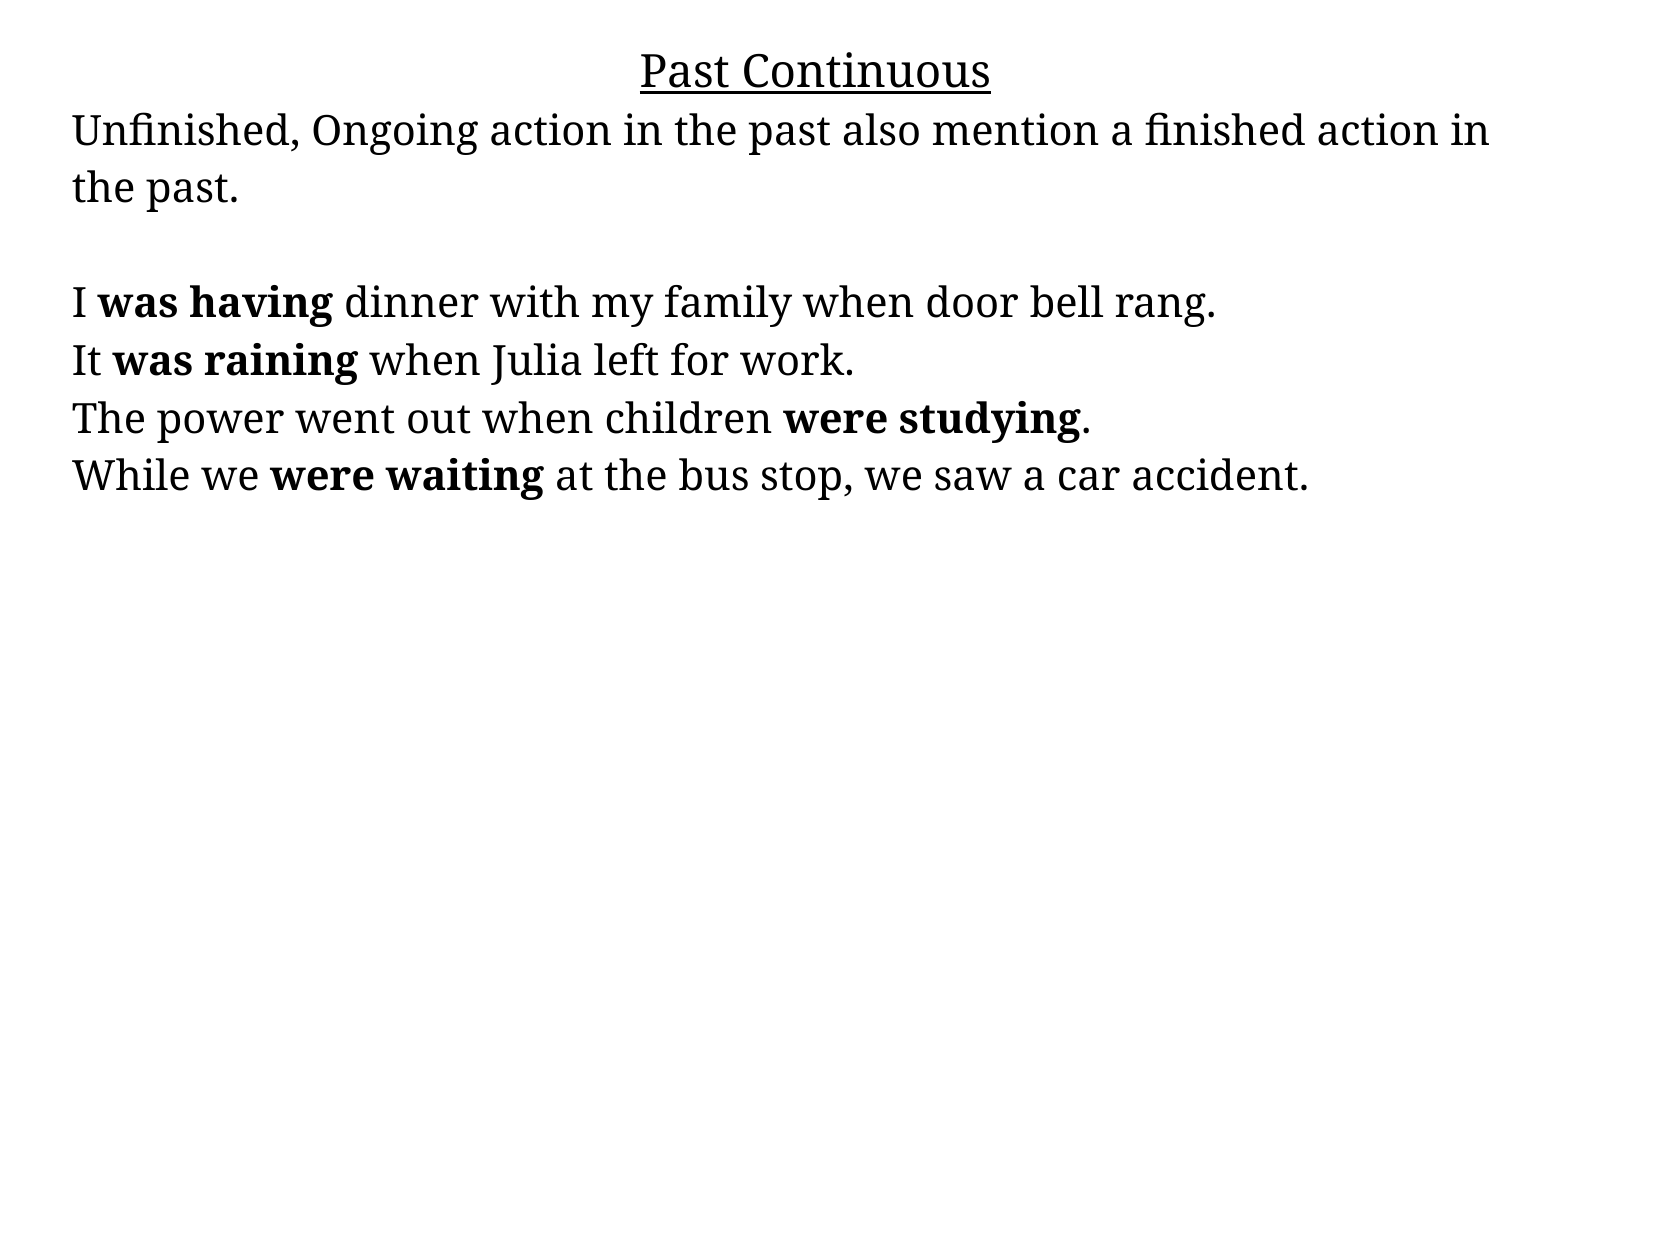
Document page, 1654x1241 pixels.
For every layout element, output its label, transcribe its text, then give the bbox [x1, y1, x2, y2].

text_box Past Continuous Unfinished, Ongoing action in the past also mention a finished action in the past. I was having dinner with my family when door bell rang. It was raining when Julia left for work. The power went out when children were studying. While we were waiting at the bus stop, we saw a car accident. [71, 31, 1560, 1140]
